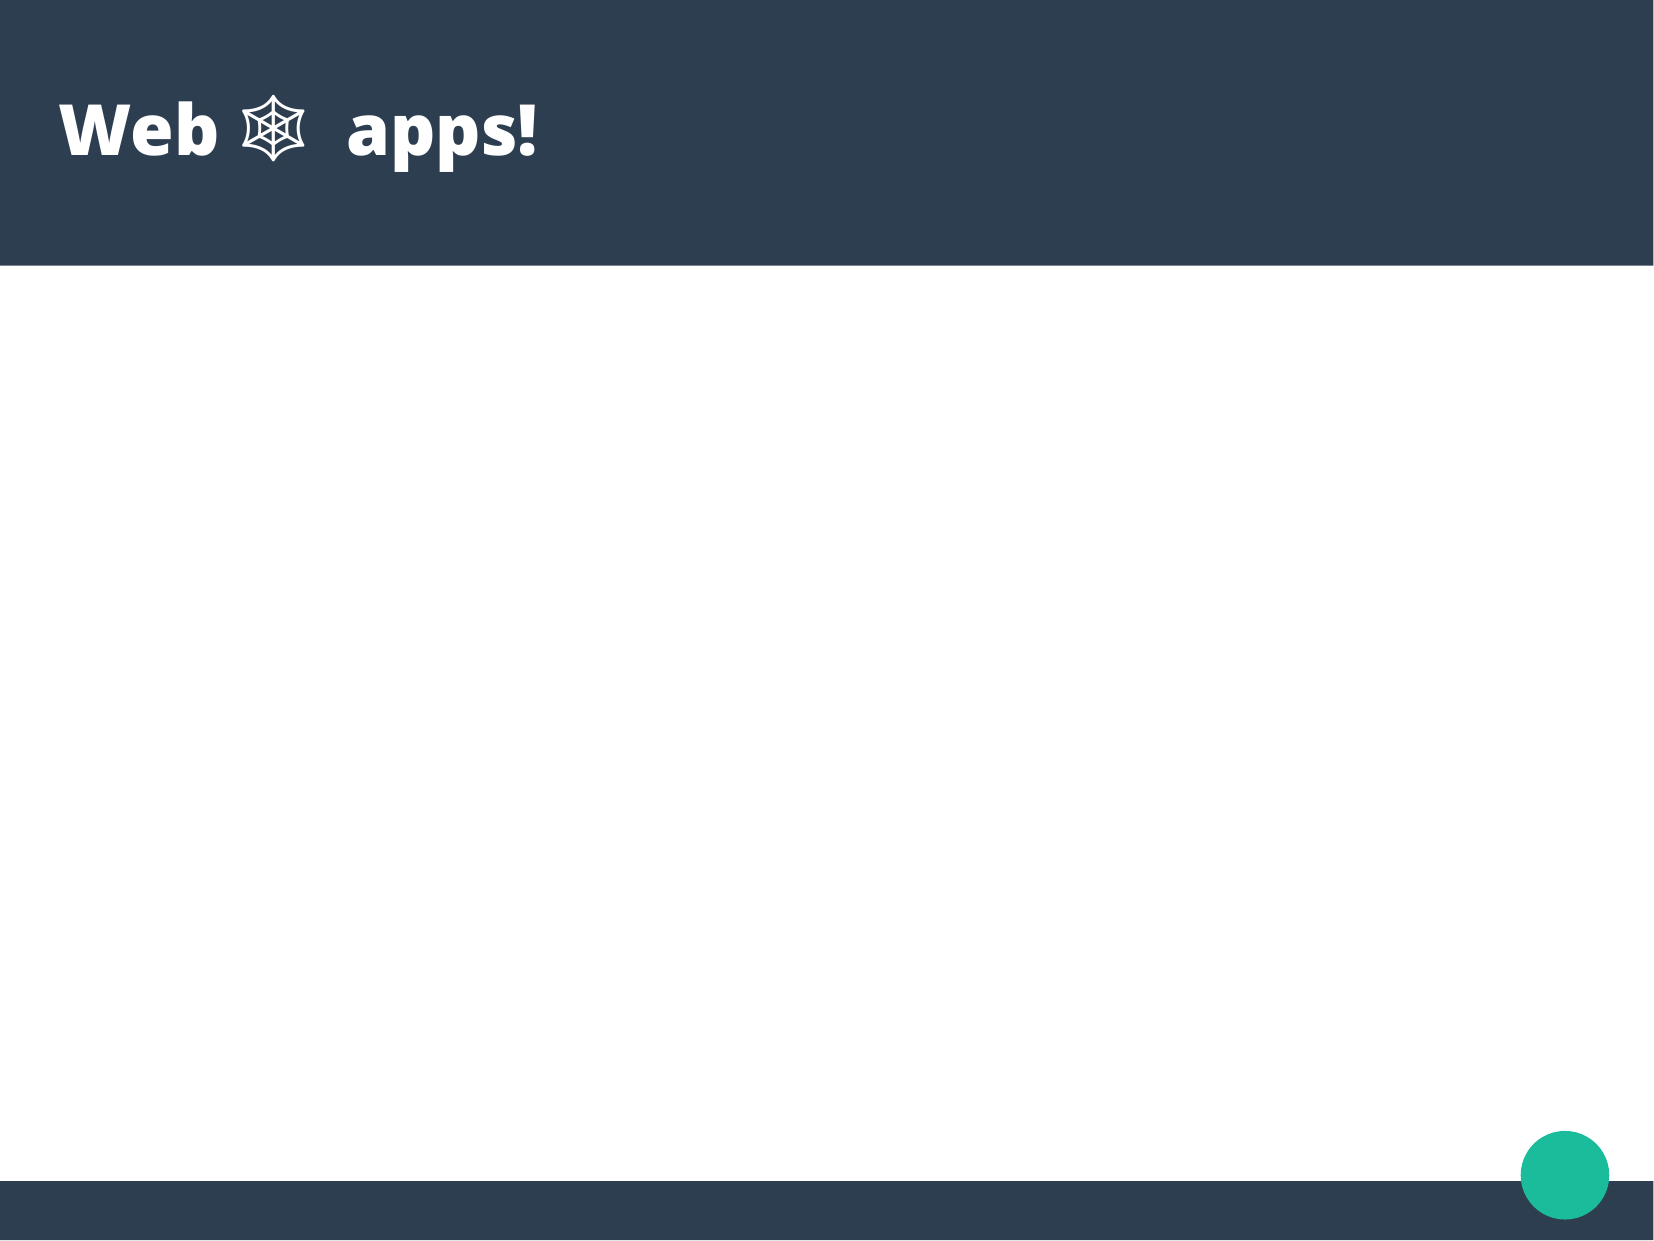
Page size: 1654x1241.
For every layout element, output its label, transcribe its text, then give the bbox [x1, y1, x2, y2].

title Web 🕸 apps! [59, 49, 1595, 207]
